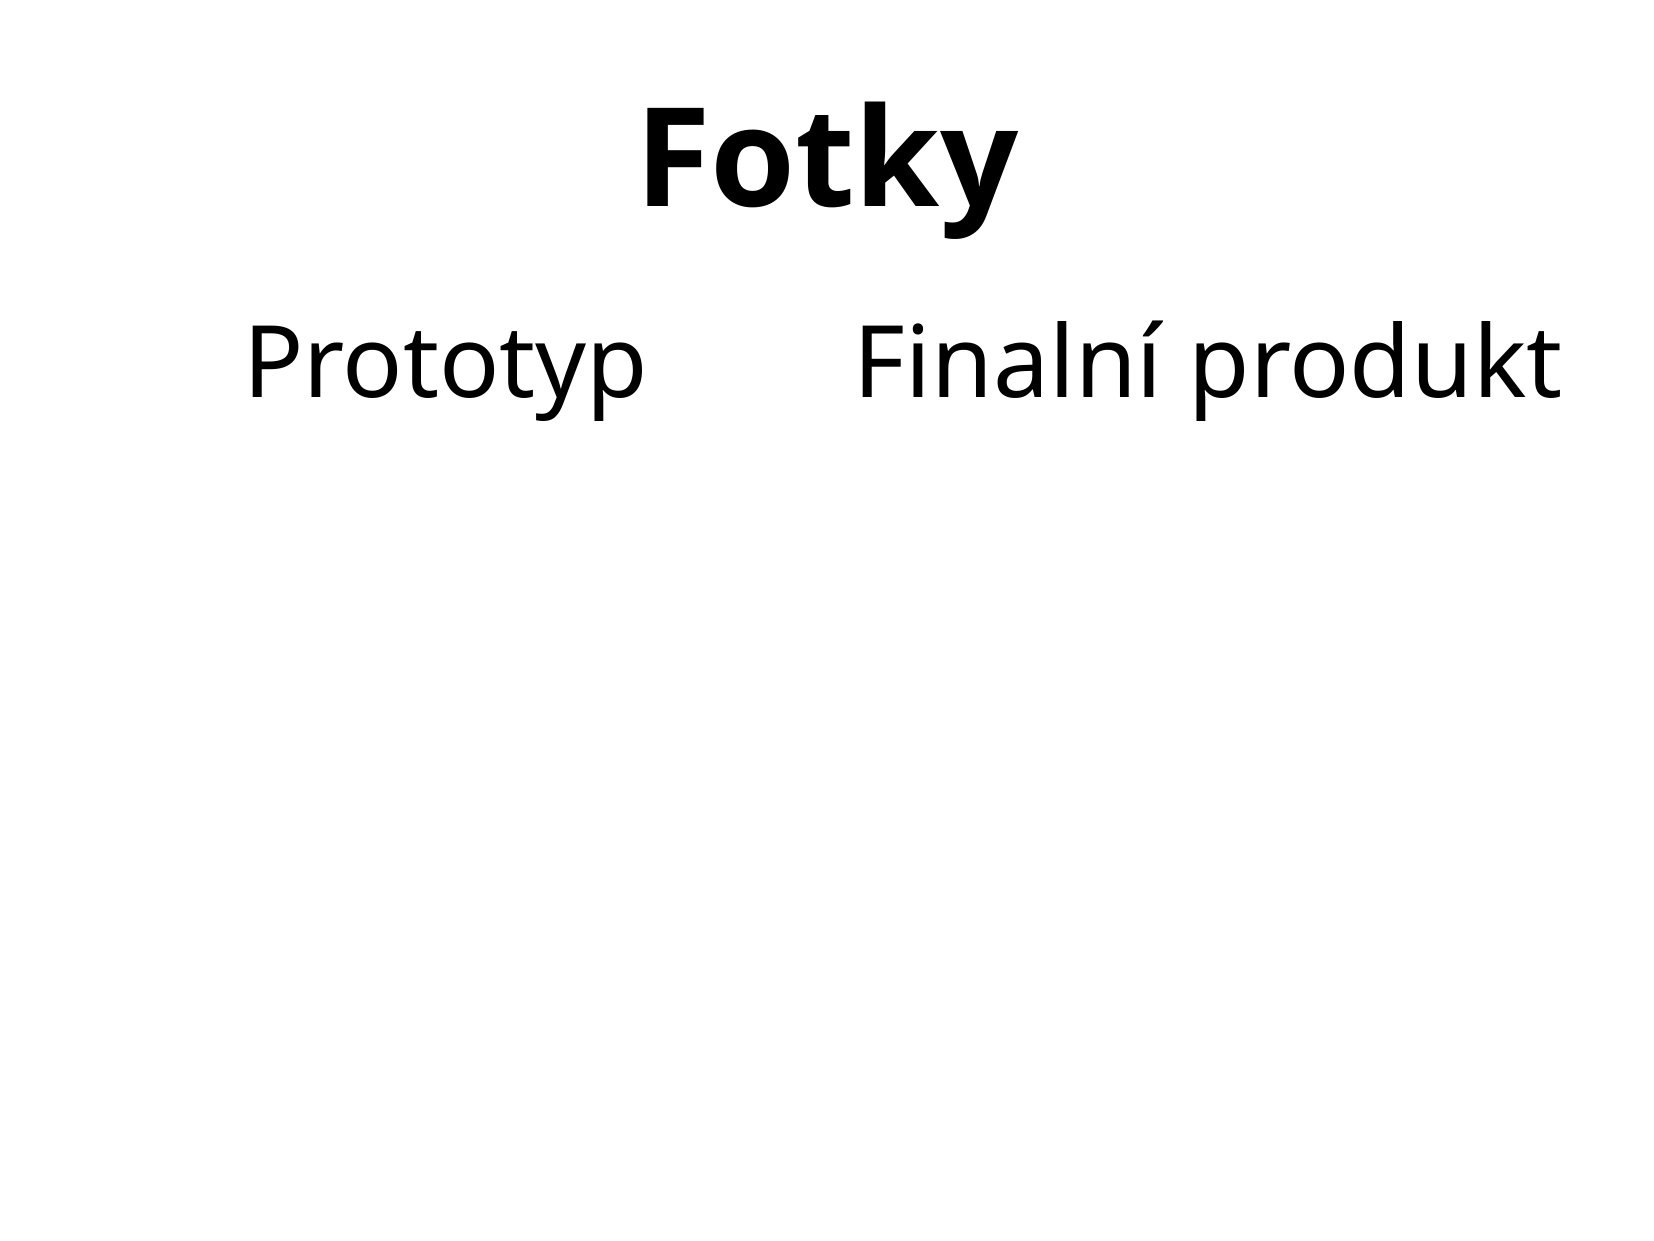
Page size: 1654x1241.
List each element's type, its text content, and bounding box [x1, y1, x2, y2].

title Fotky [82, 49, 1571, 257]
list Finalní produkt [845, 290, 1572, 1010]
list Prototyp [82, 290, 809, 1010]
